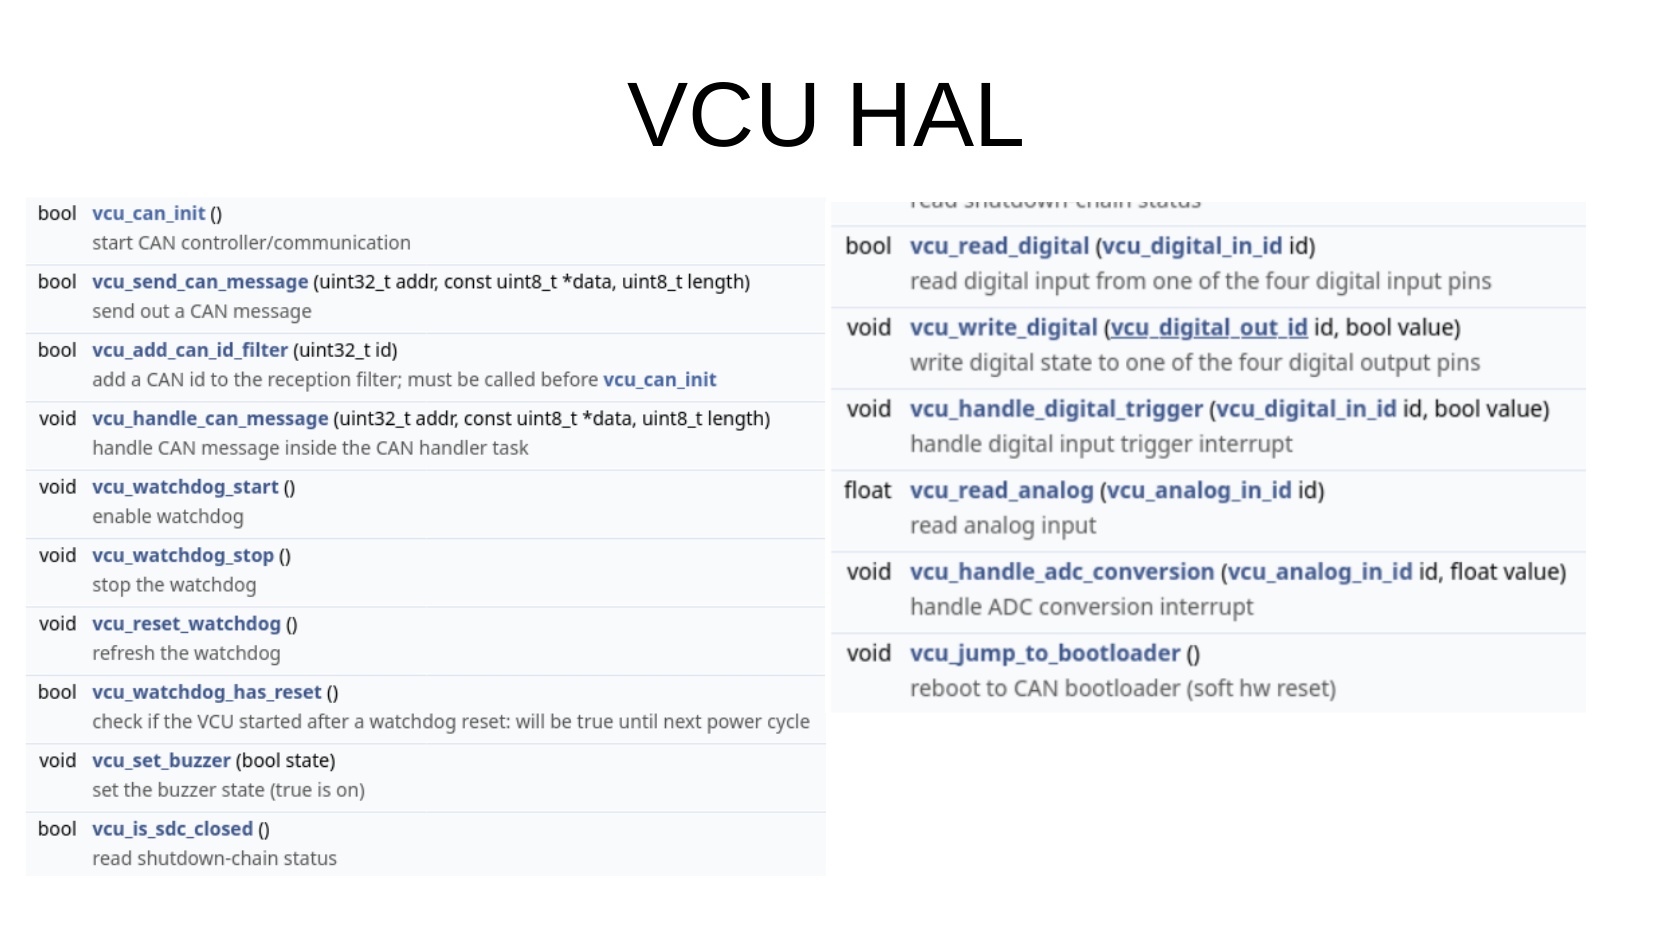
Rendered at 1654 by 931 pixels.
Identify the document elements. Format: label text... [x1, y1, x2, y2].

title VCU HAL [82, 37, 1571, 193]
picture [14, 192, 1586, 876]
